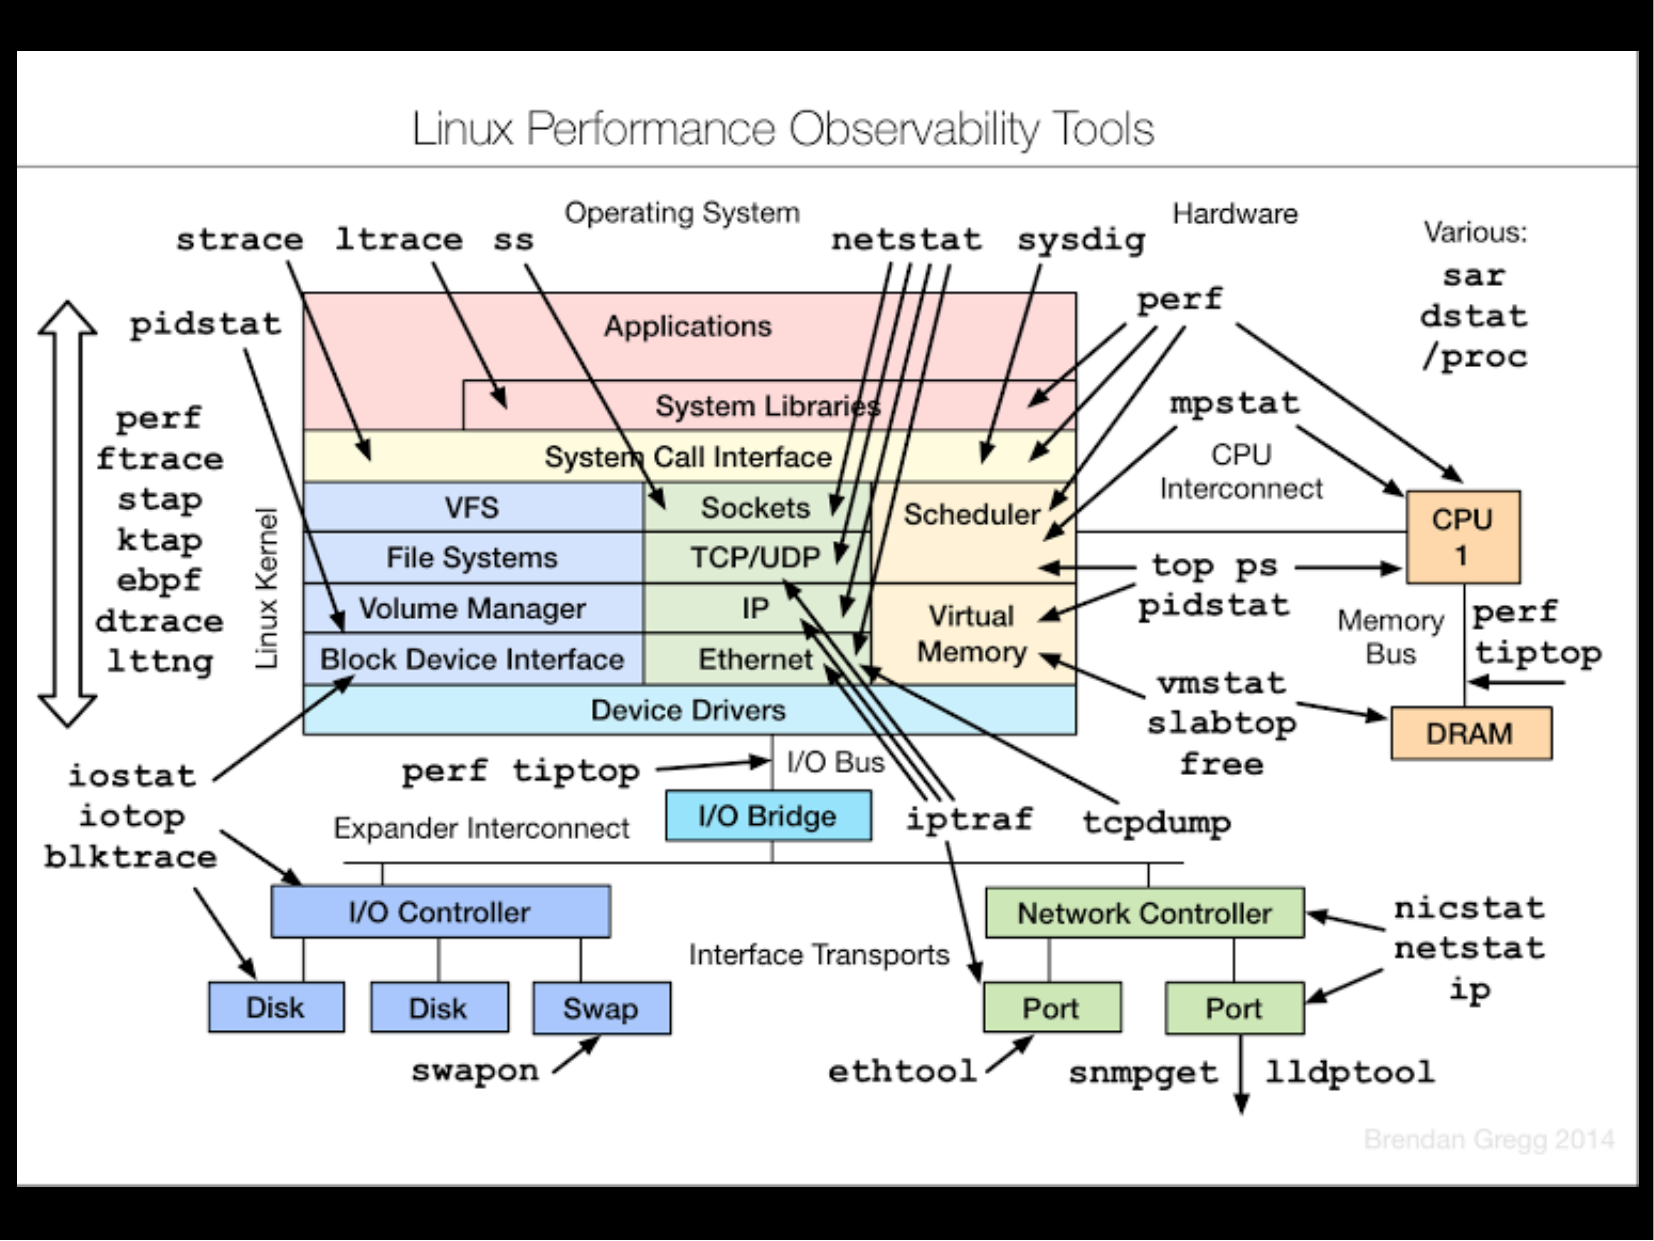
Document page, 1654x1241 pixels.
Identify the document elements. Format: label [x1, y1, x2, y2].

picture [17, 51, 1639, 1187]
